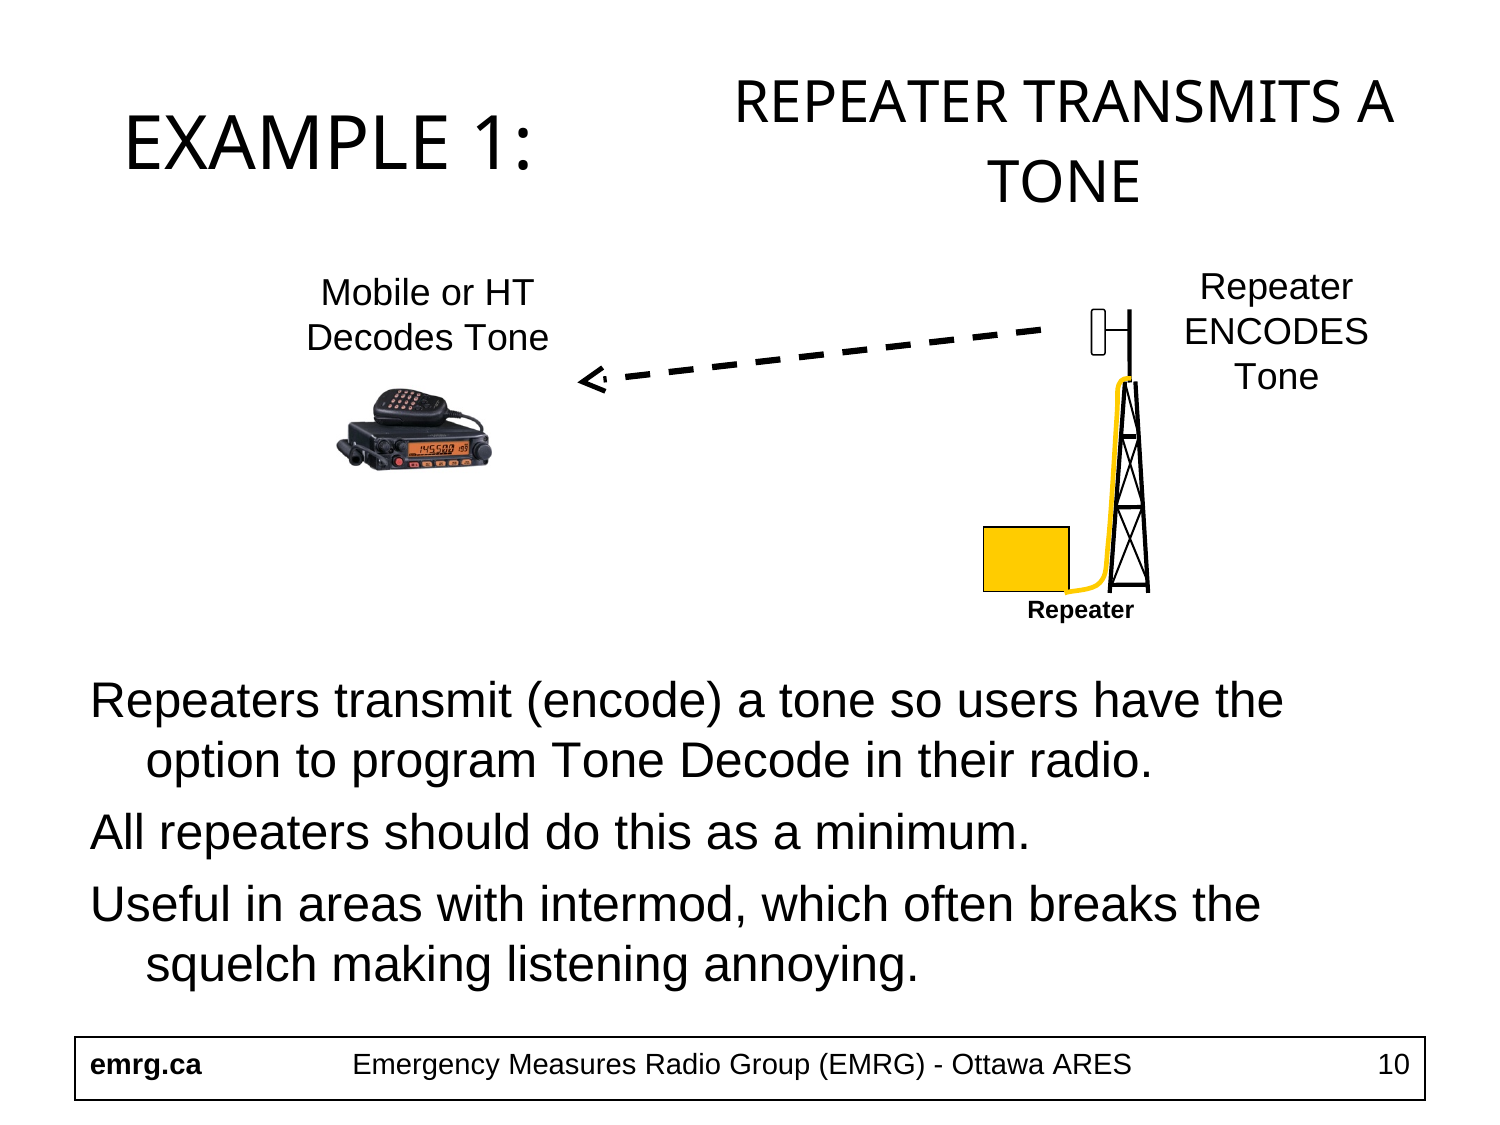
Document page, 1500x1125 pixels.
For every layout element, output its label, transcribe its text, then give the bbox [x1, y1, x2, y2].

text_box [983, 526, 1070, 592]
text_box Repeater [1012, 585, 1150, 632]
title REPEATER TRANSMITS A TONE [733, 46, 1418, 234]
text_box Mobile or HT Decodes Tone [278, 260, 578, 366]
picture [336, 366, 492, 508]
text_box Repeaters transmit (encode) a tone so users have the option to program Tone Decode in their radio. All repeaters should do this as a minimum. Useful in areas with intermod, which often breaks the squelch making listening annoying. [74, 659, 1418, 1000]
text_box <number> [1246, 1037, 1426, 1103]
text_box EXAMPLE 1: [108, 46, 733, 234]
text_box Repeater ENCODES Tone [1135, 254, 1418, 405]
text_box Emergency Measures Radio Group (EMRG) - Ottawa ARES [247, 1037, 1238, 1103]
